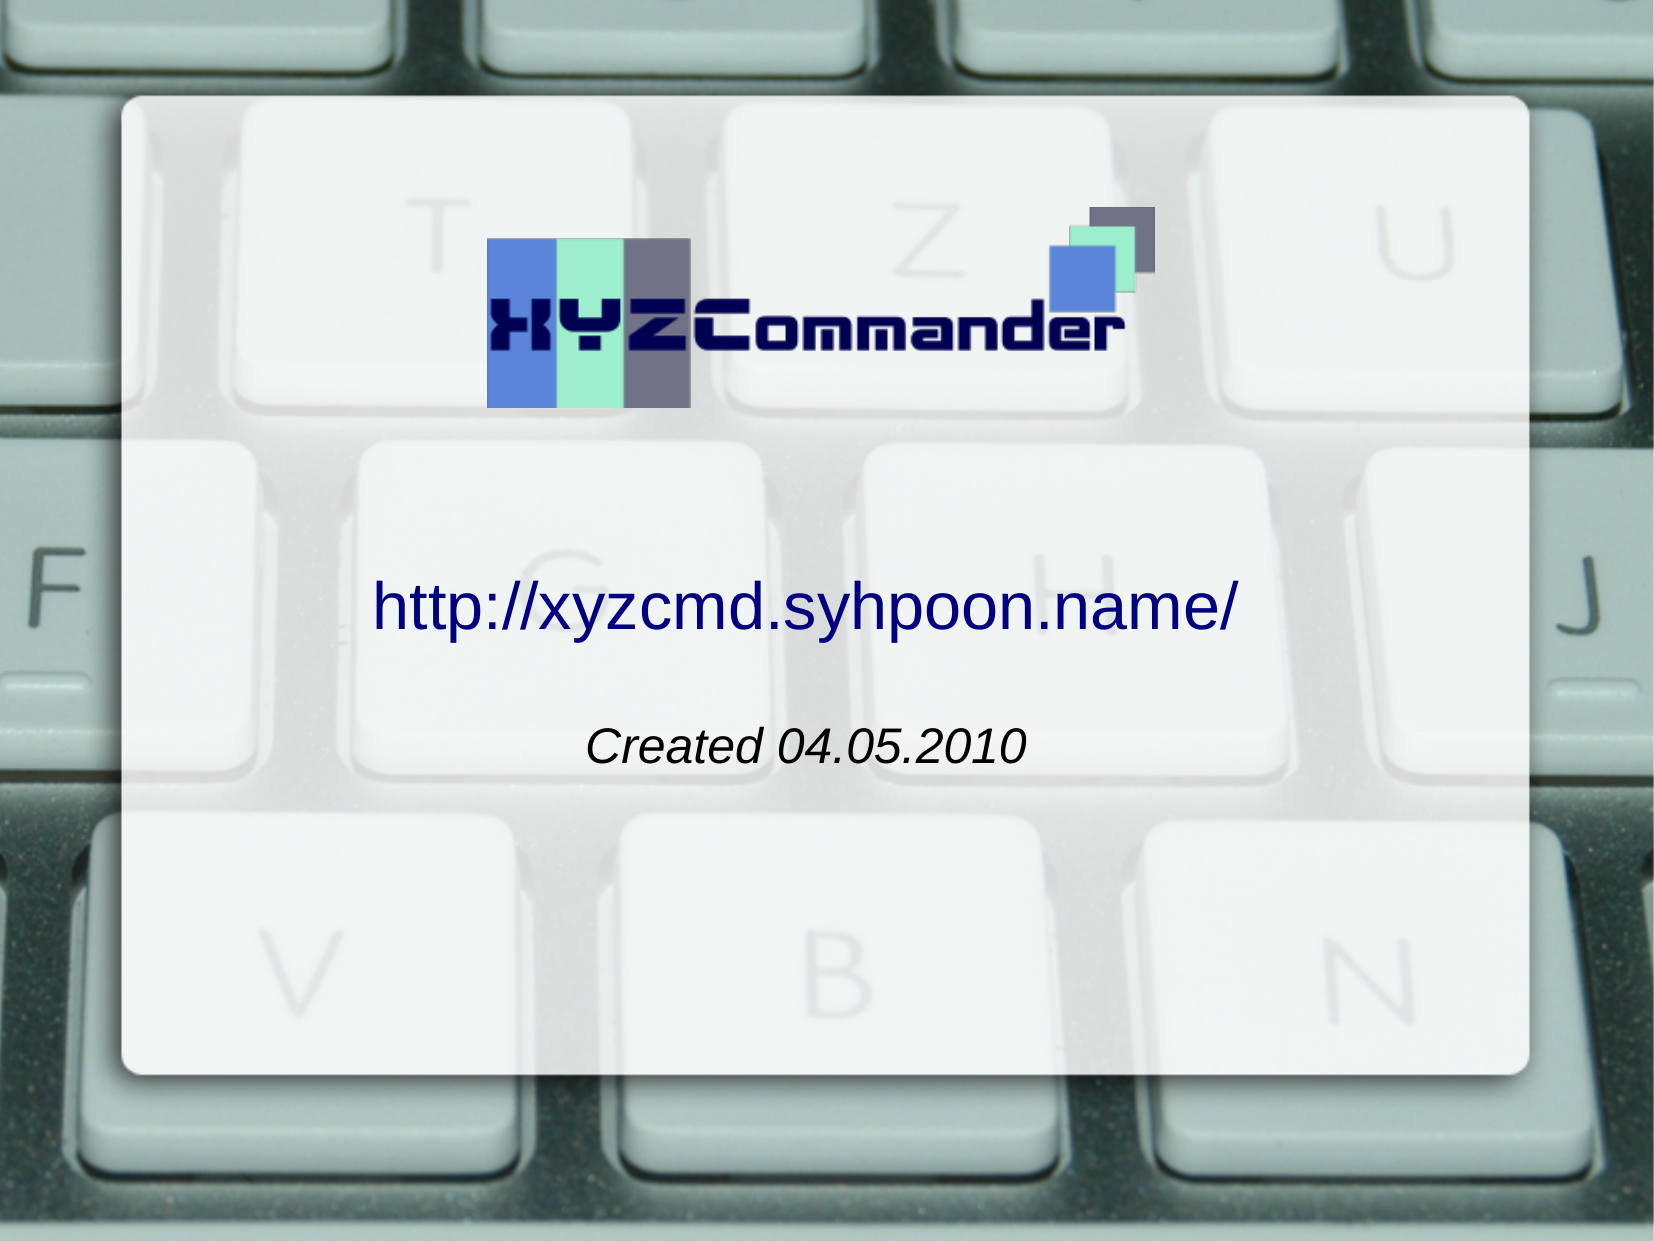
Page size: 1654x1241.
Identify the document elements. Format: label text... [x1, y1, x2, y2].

picture [0, 0, 1654, 1241]
subtitle http://xyzcmd.syhpoon.name/ Created 04.05.2010 [112, 150, 1501, 969]
title [118, 70, 1536, 276]
